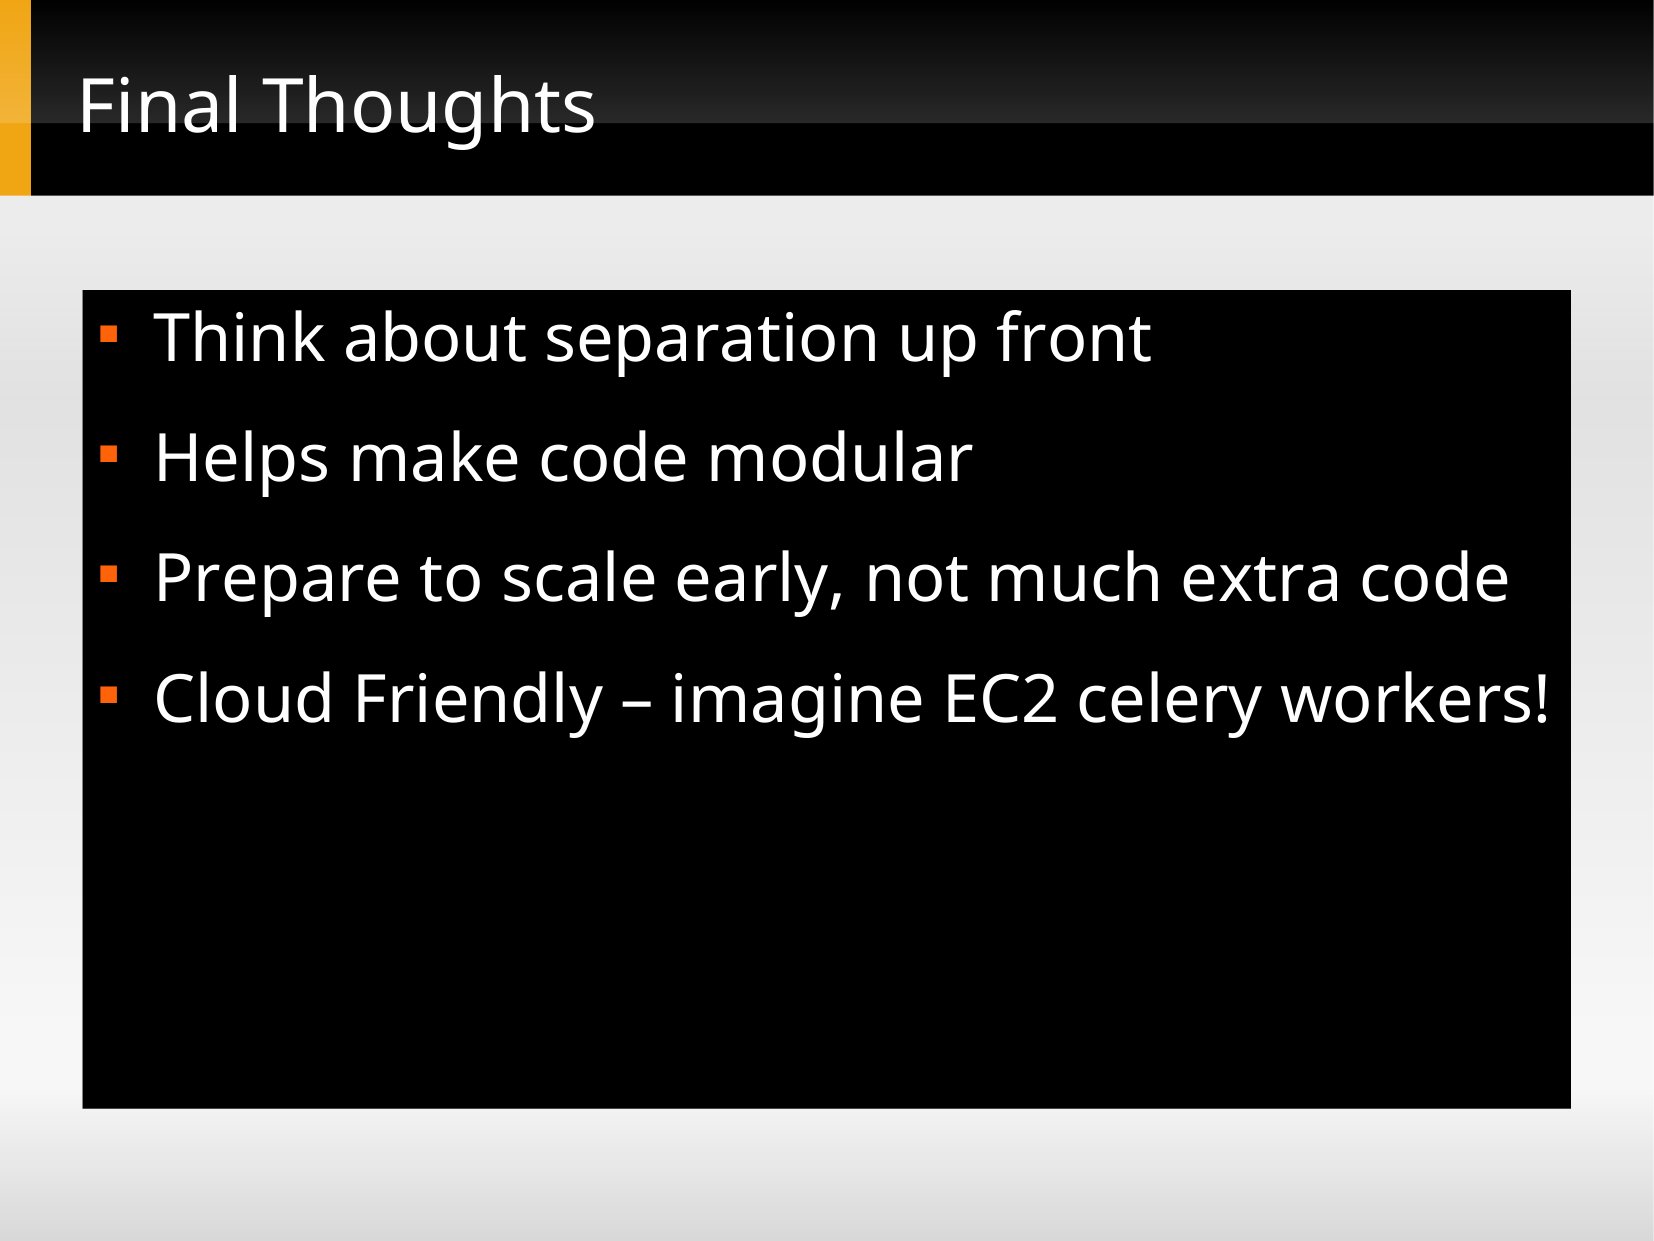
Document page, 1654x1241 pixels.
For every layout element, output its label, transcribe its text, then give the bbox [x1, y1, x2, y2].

title Final Thoughts [76, 7, 1565, 200]
list Think about separation up front Helps make code modular Prepare to scale early, not much extra code Cloud Friendly – imagine EC2 celery workers! [82, 290, 1571, 1094]
picture [0, 0, 1654, 1241]
